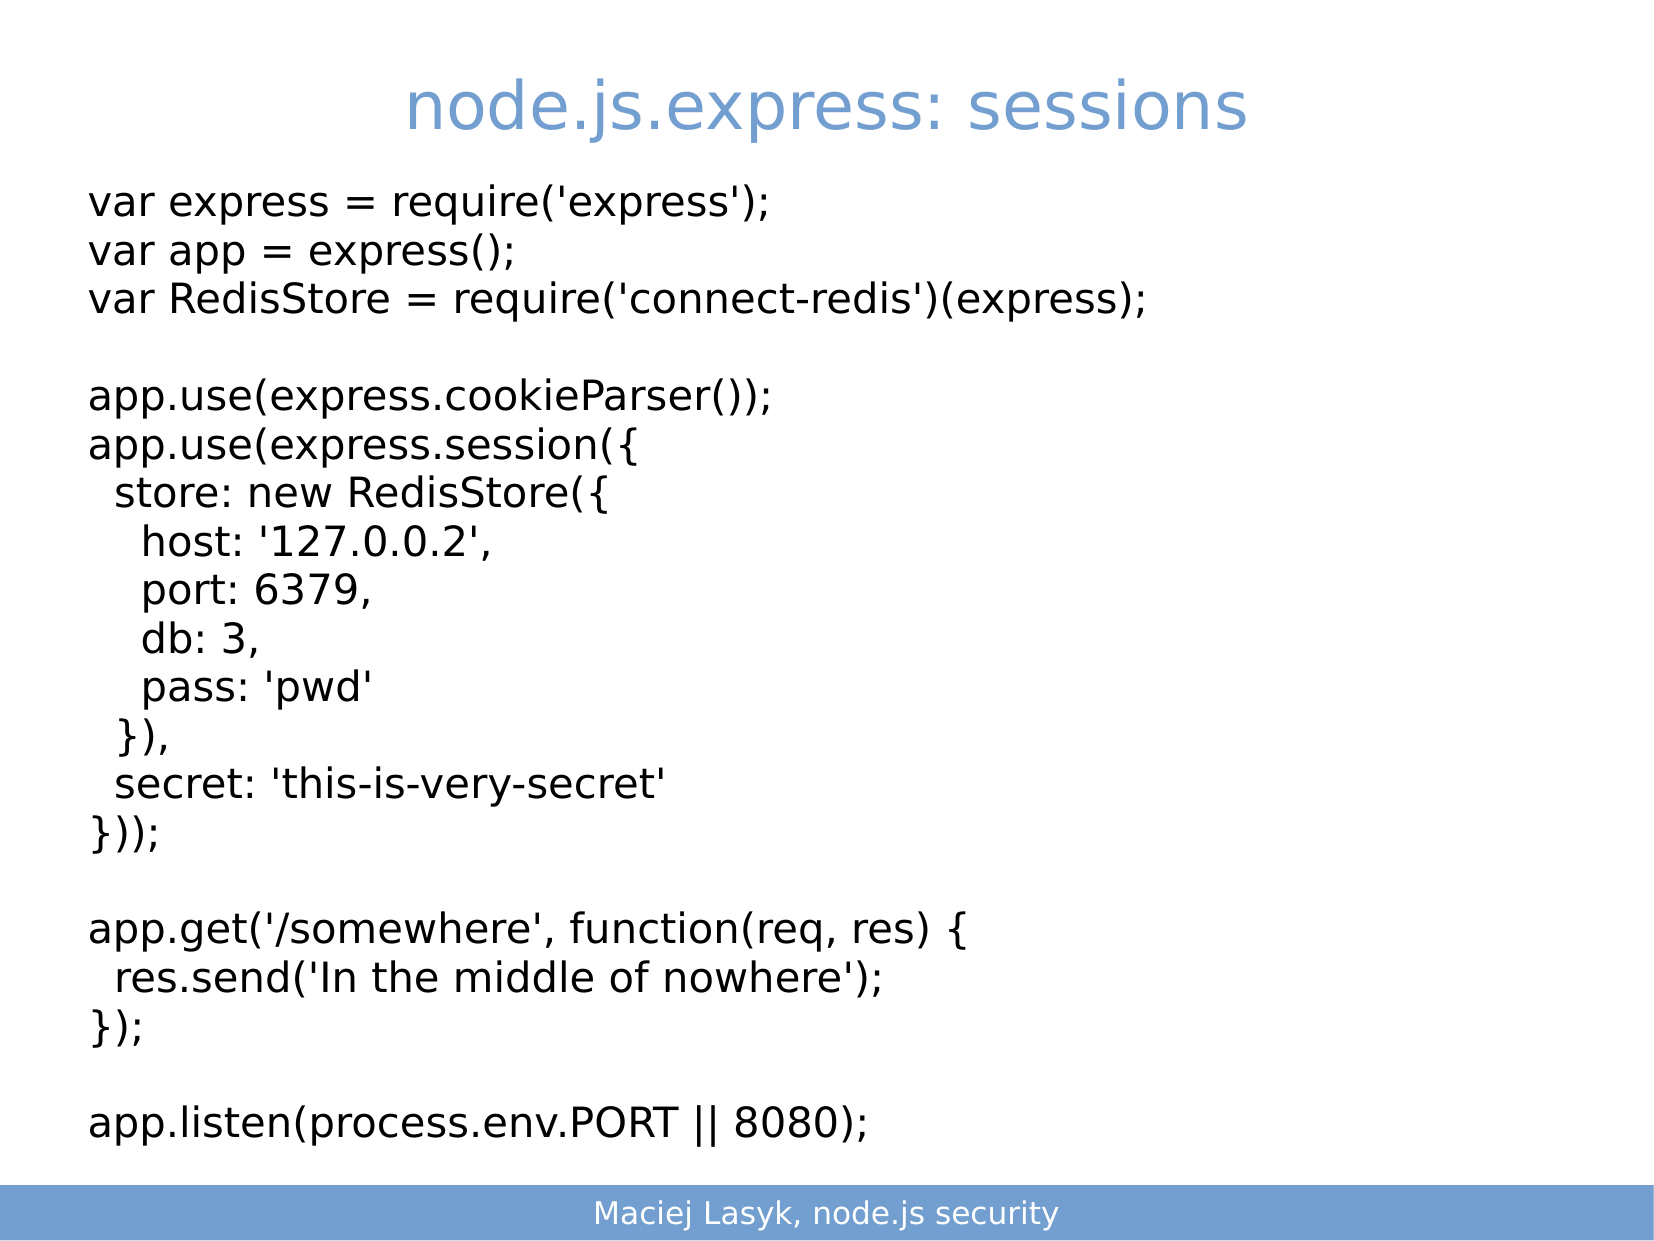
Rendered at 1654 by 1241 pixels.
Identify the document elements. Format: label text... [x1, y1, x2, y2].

text_box Maciej Lasyk, node.js security [578, 1188, 1076, 1240]
text_box var express = require('express'); var app = express(); var RedisStore = require('connect-redis')(express); app.use(express.cookieParser()); app.use(express.session({ store: new RedisStore({ host: '127.0.0.2', port: 6379, db: 3, pass: 'pwd' }), secret: 'this-is-very-secret' })); app.get('/somewhere', function(req, res) { res.send('In the middle of nowhere'); }); app.listen(process.env.PORT || 8080); [72, 170, 1654, 1156]
text_box [0, 1185, 1654, 1241]
text_box node.js.express: sessions [389, 60, 1265, 153]
